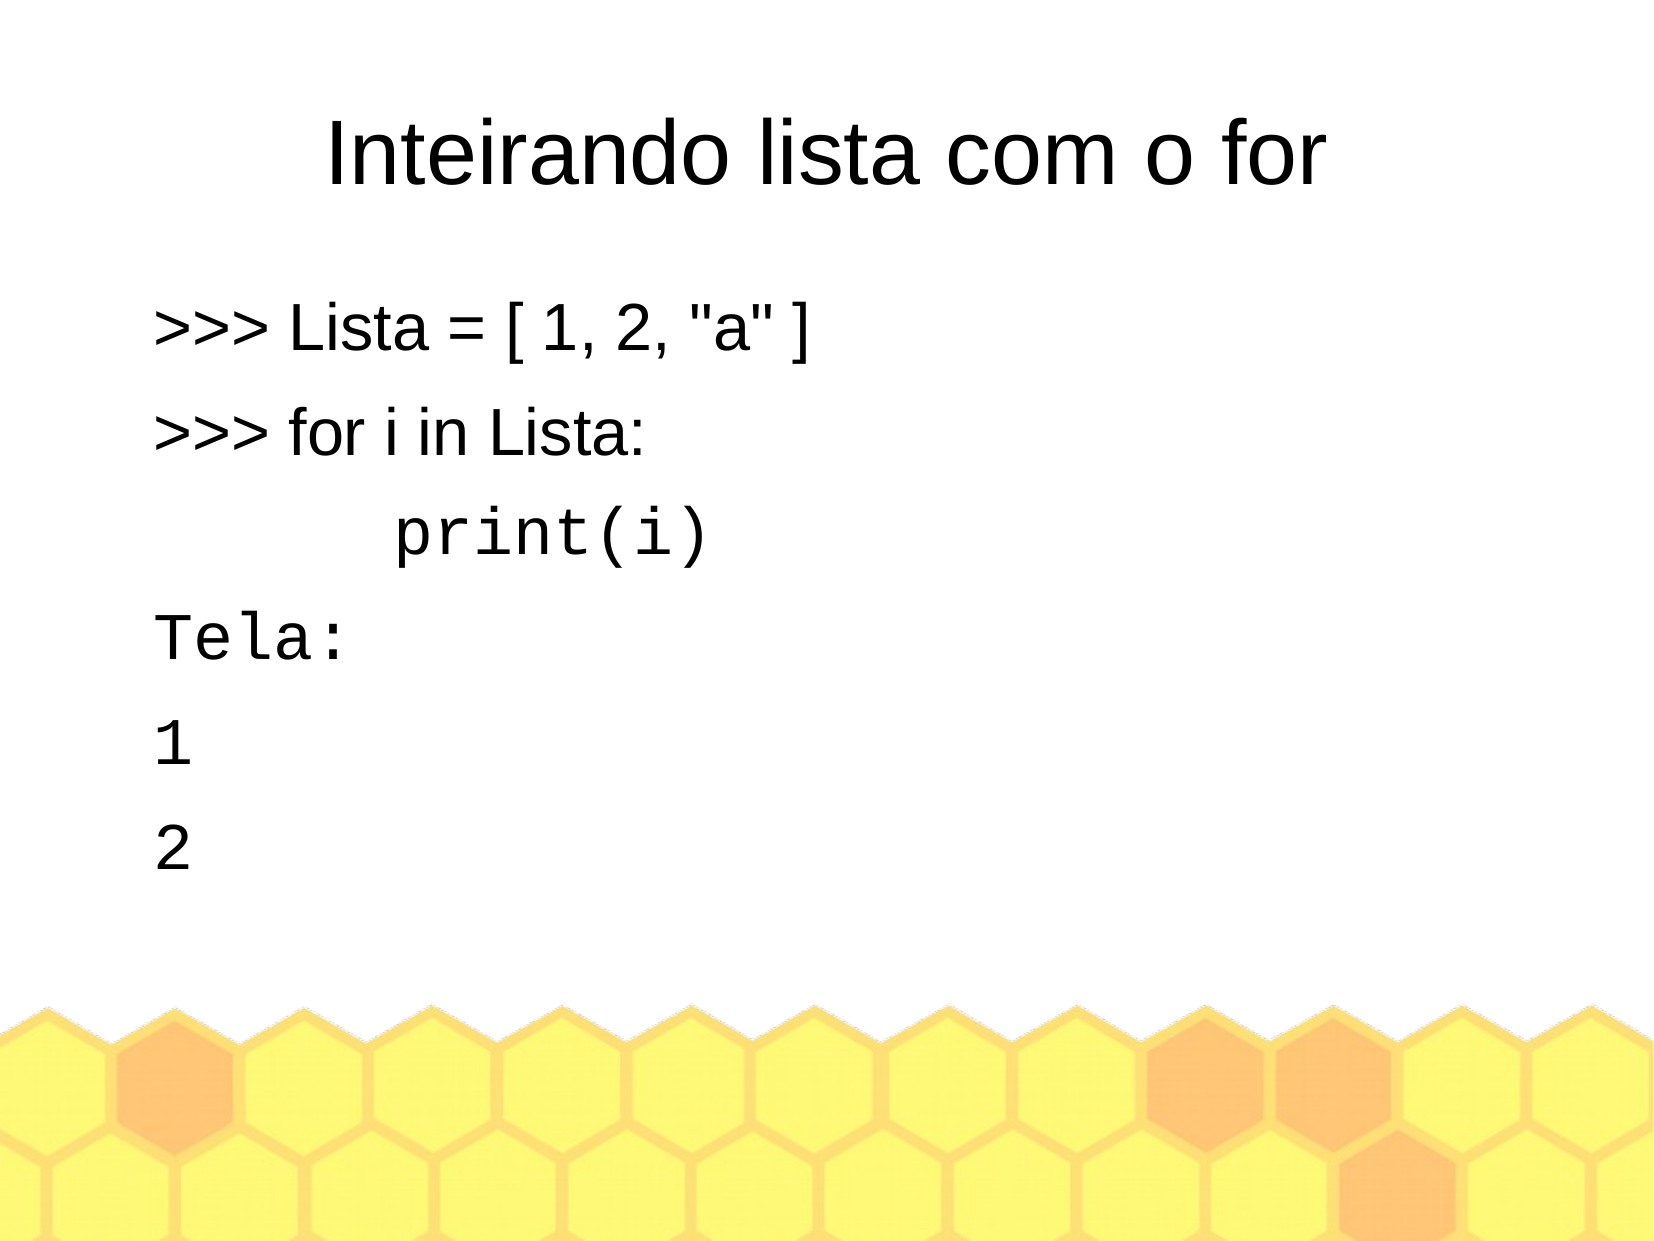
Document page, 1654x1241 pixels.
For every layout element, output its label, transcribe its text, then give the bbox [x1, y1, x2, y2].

picture [0, 1001, 1654, 1241]
title Inteirando lista com o for [82, 49, 1571, 257]
list >>> Lista = [ 1, 2, "a" ] >>> for i in Lista: print(i) Tela: 1 2 [82, 290, 1571, 1217]
